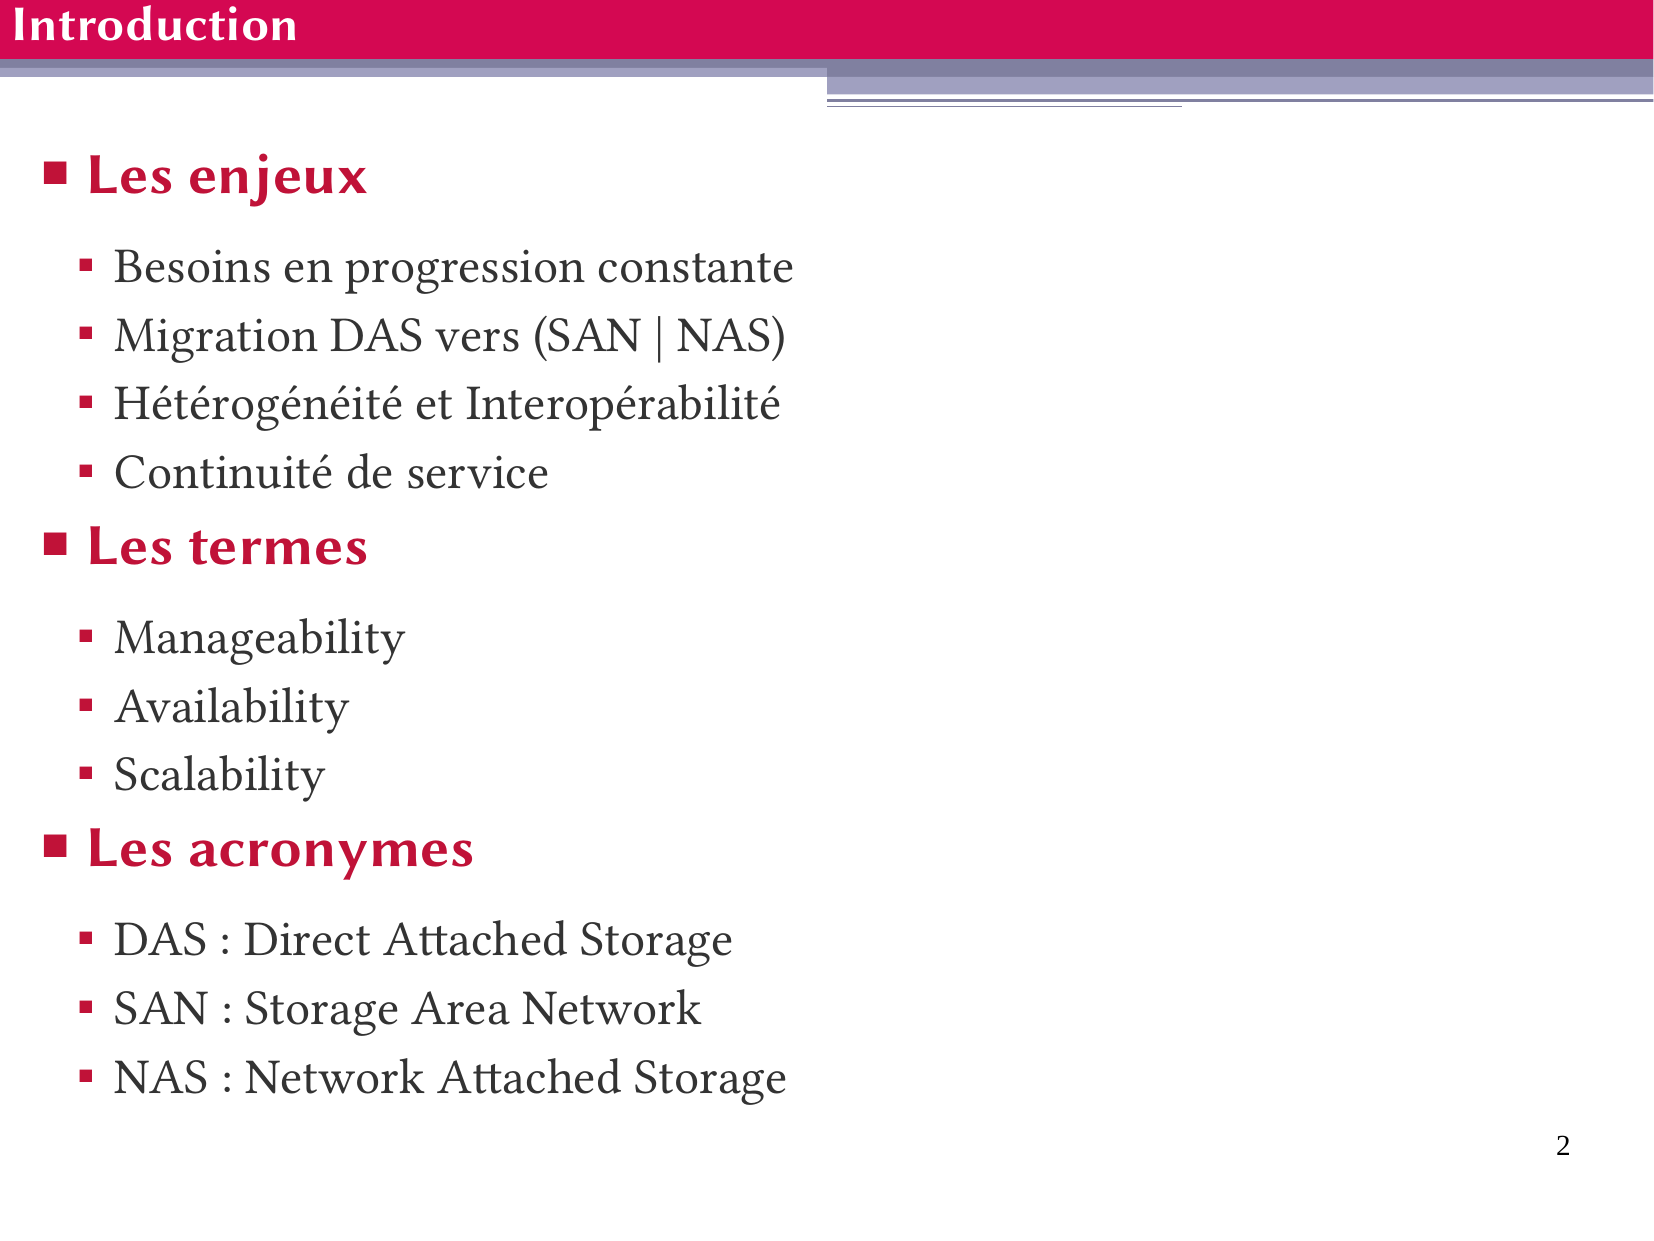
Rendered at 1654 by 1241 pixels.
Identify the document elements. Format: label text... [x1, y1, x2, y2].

list Introduction [11, 0, 396, 54]
text_box [0, 0, 1654, 136]
list Les enjeux Besoins en progression constante Migration DAS vers (SAN | NAS) Hétérogénéité et Interopérabilité Continuité de service Les termes Manageability Availability Scalability Les acronymes DAS : Direct Attached Storage SAN : Storage Area Network NAS : Network Attached Storage [44, 141, 1611, 1164]
